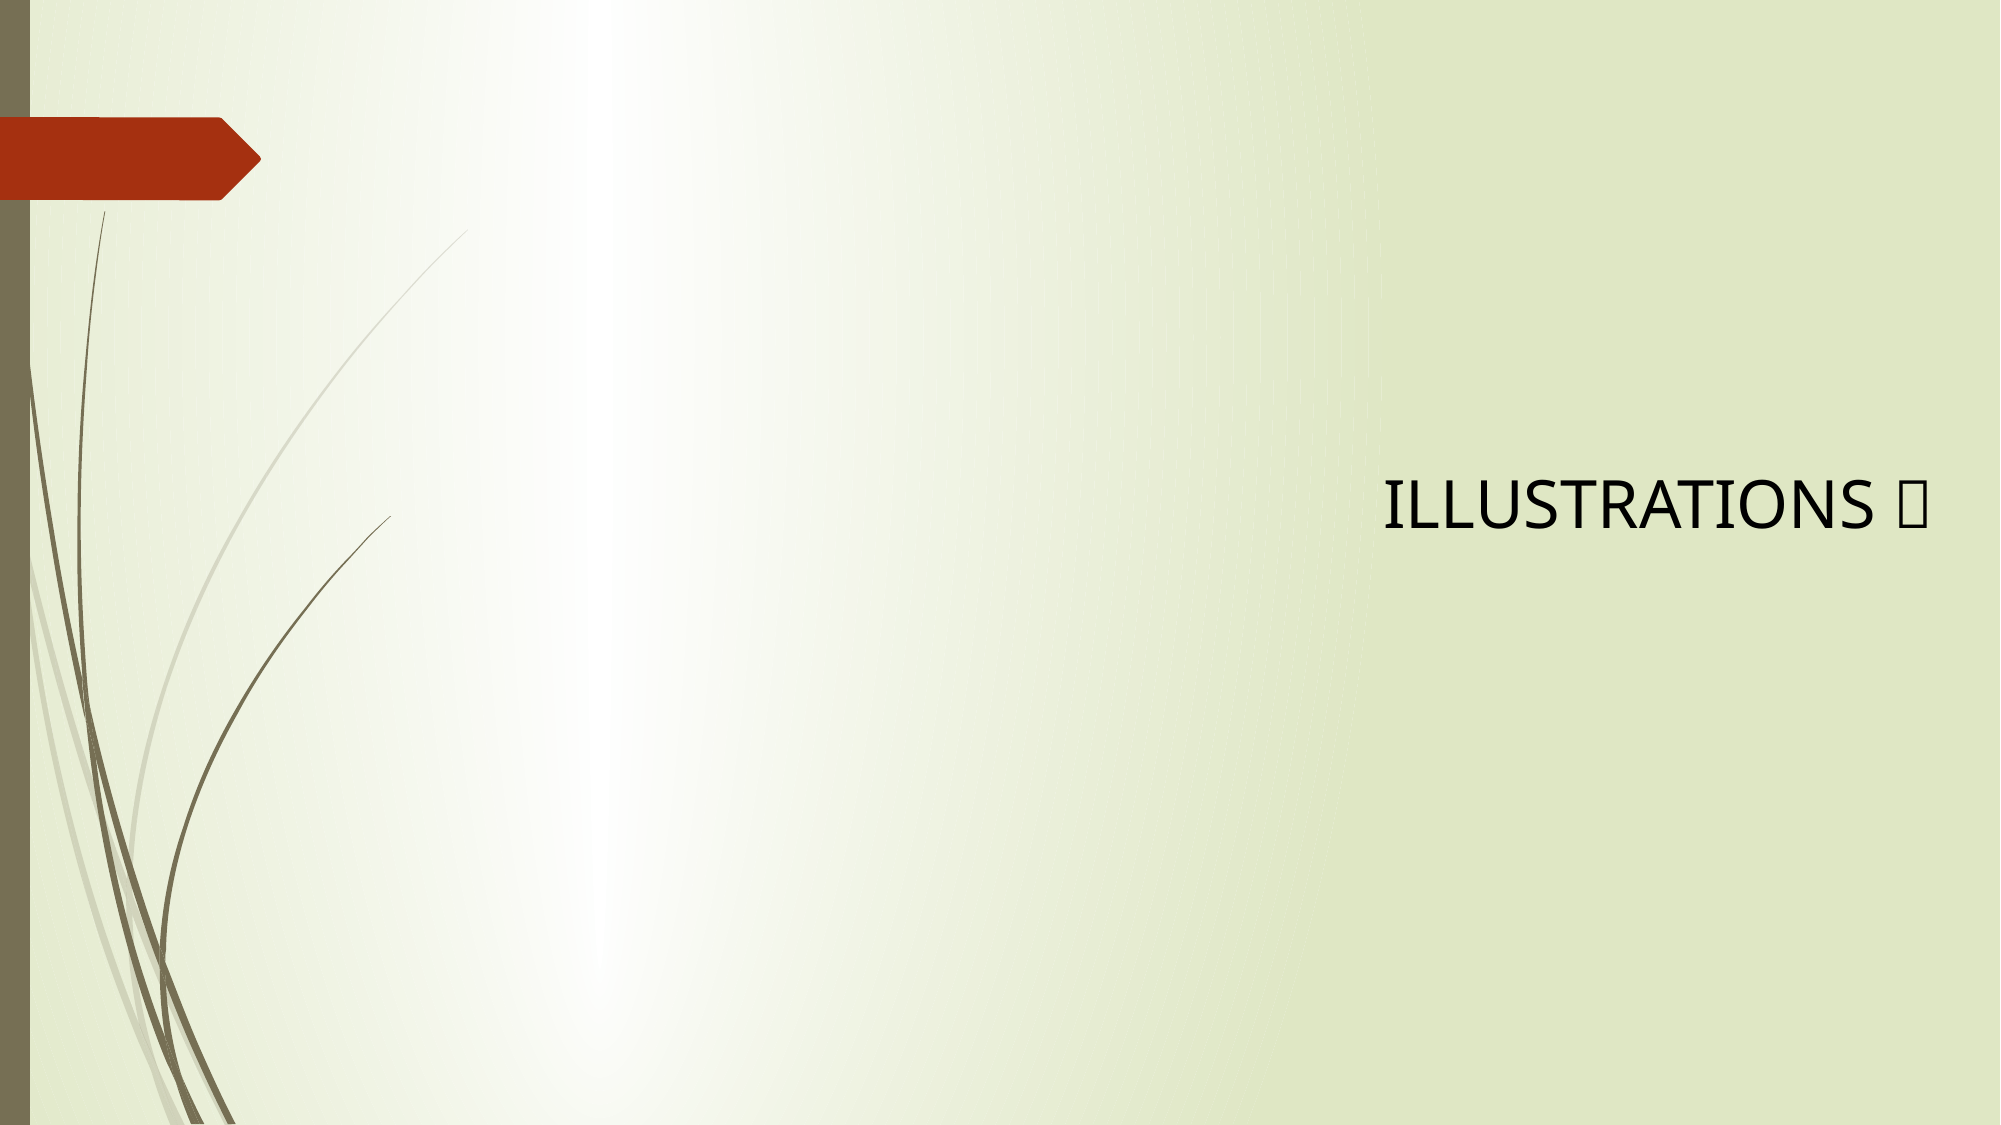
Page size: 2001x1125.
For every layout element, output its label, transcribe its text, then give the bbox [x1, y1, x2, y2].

text_box ILLUSTRATIONS  [1368, 454, 2000, 550]
